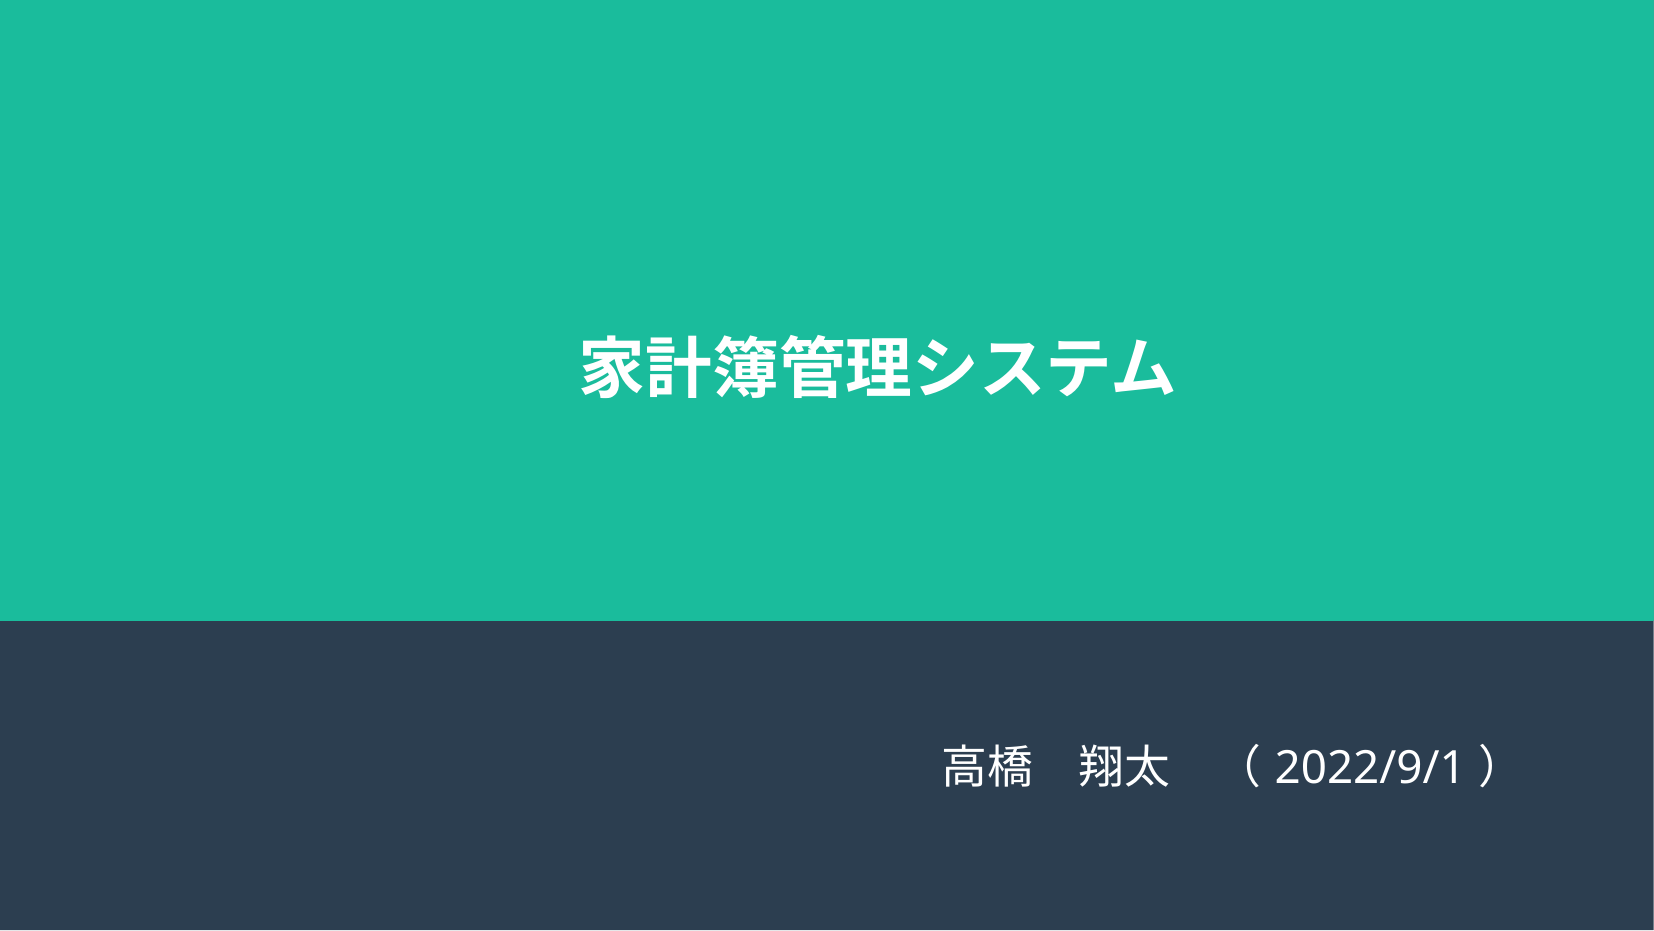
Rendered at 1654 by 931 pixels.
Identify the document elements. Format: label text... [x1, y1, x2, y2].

title 家計簿管理システム [59, 236, 1625, 443]
subtitle 高橋 翔太 （2022/9/1） [59, 642, 1595, 886]
